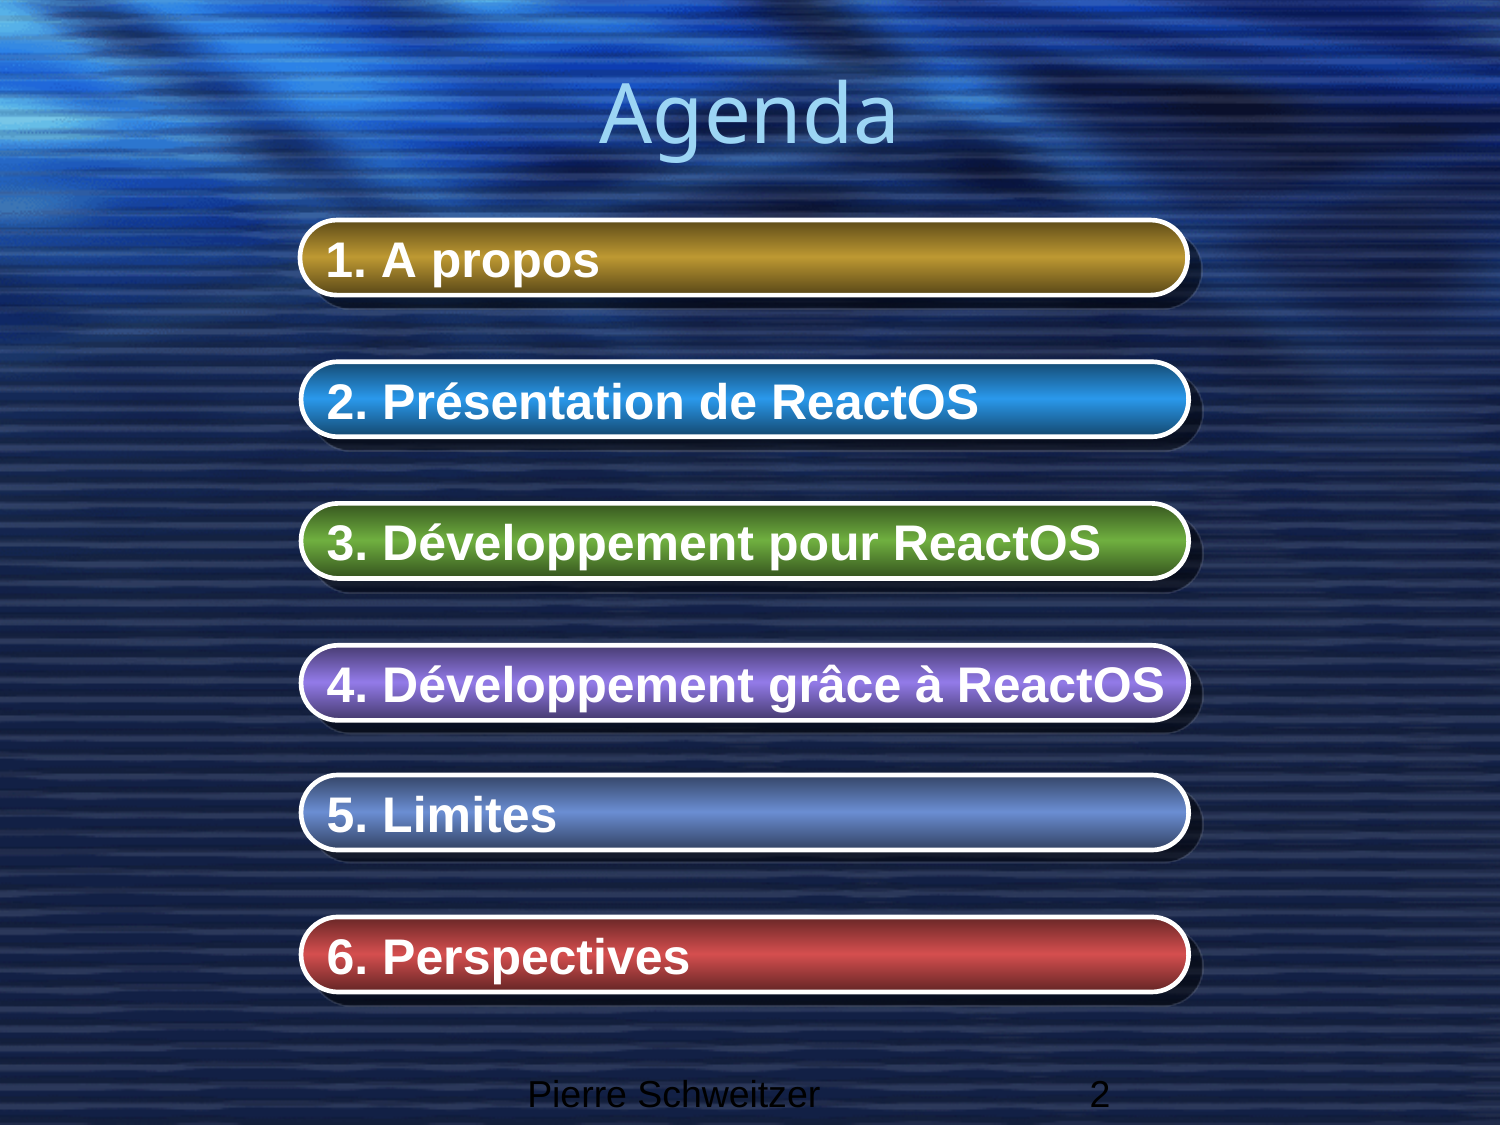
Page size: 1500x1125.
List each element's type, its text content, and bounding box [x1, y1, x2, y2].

text_box 6. Perspectives [301, 916, 1189, 993]
text_box 1. A propos [300, 220, 1188, 296]
picture [0, 0, 1500, 1125]
text_box 5. Limites [301, 774, 1189, 851]
text_box 4. Développement grâce à ReactOS [301, 645, 1189, 721]
title Agenda [75, 2, 1426, 218]
text_box 2. Présentation de ReactOS [301, 361, 1189, 437]
text_box 3. Développement pour ReactOS [301, 503, 1189, 579]
